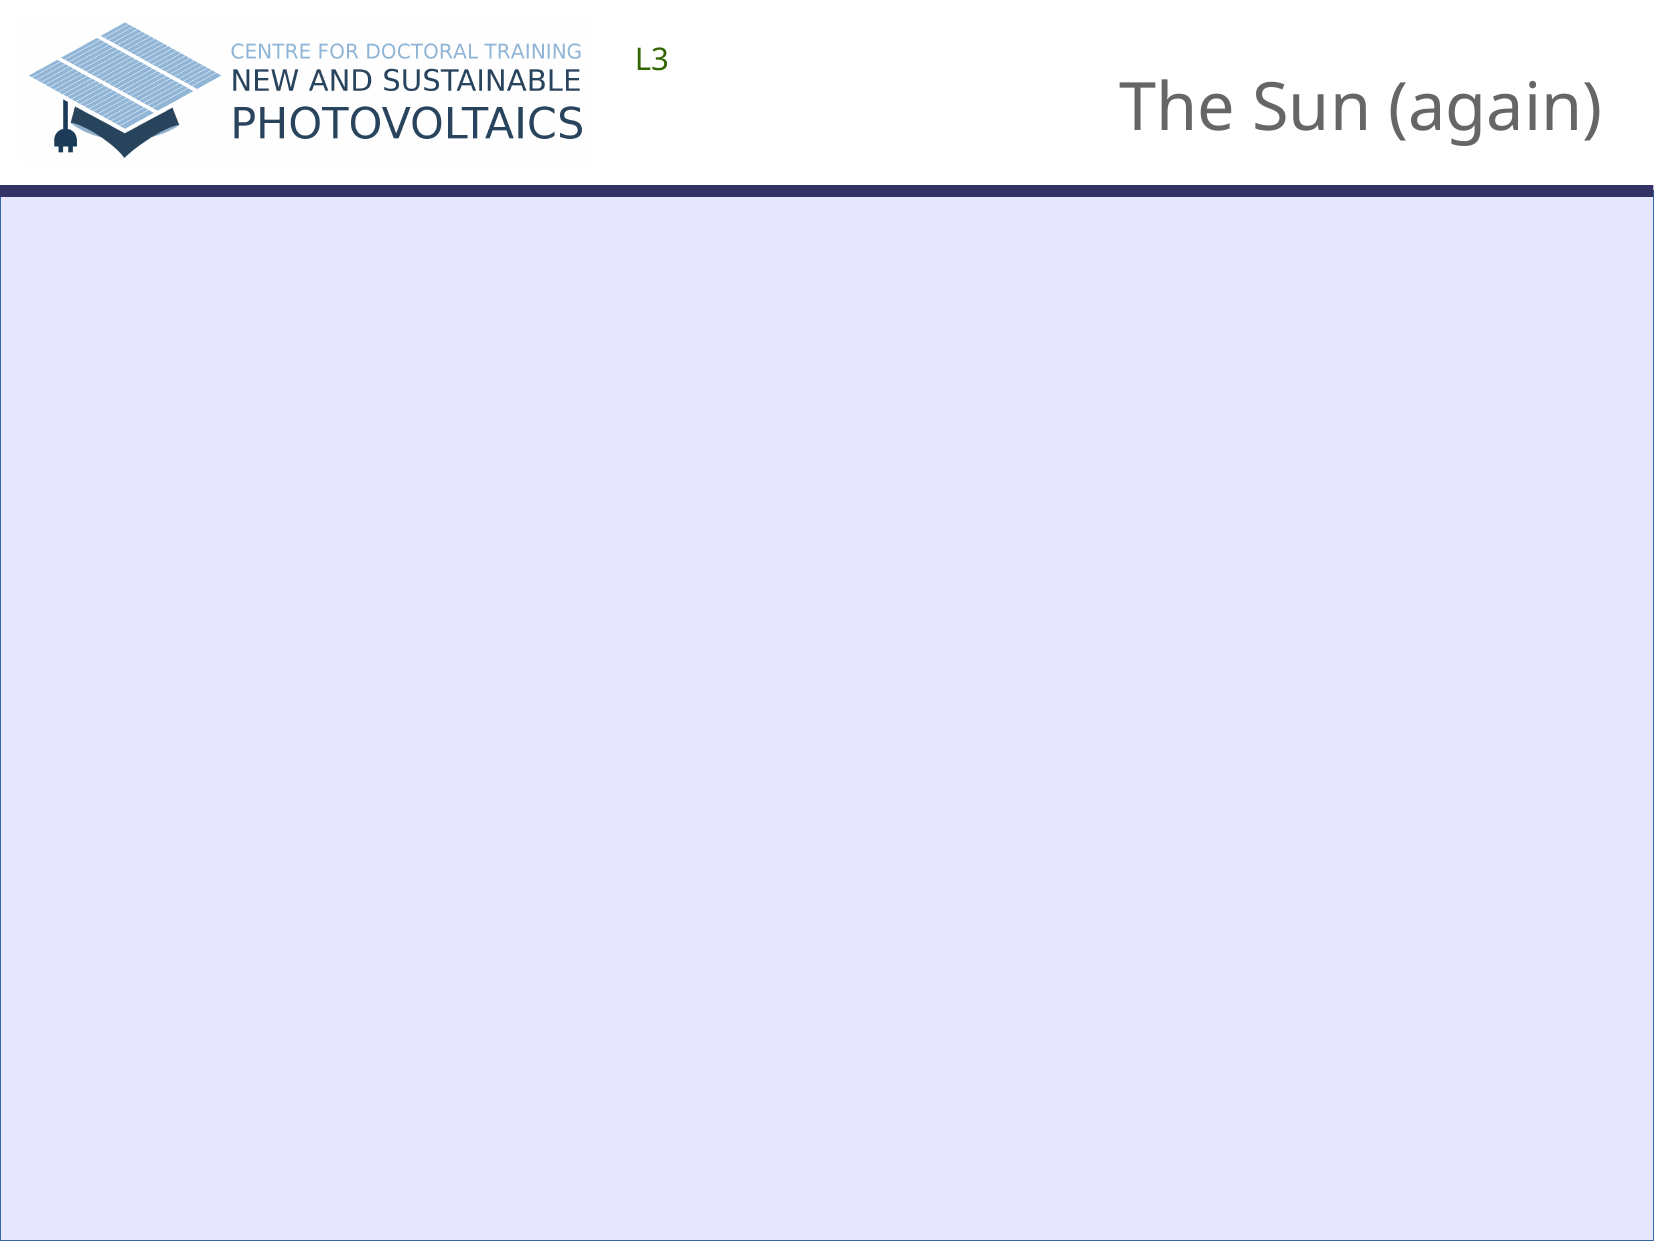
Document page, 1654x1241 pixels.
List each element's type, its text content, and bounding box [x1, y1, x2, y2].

text_box The Sun (again) [767, 51, 1619, 142]
text_box L3 [620, 29, 880, 80]
picture [19, 17, 591, 166]
text_box [0, 197, 1654, 1241]
